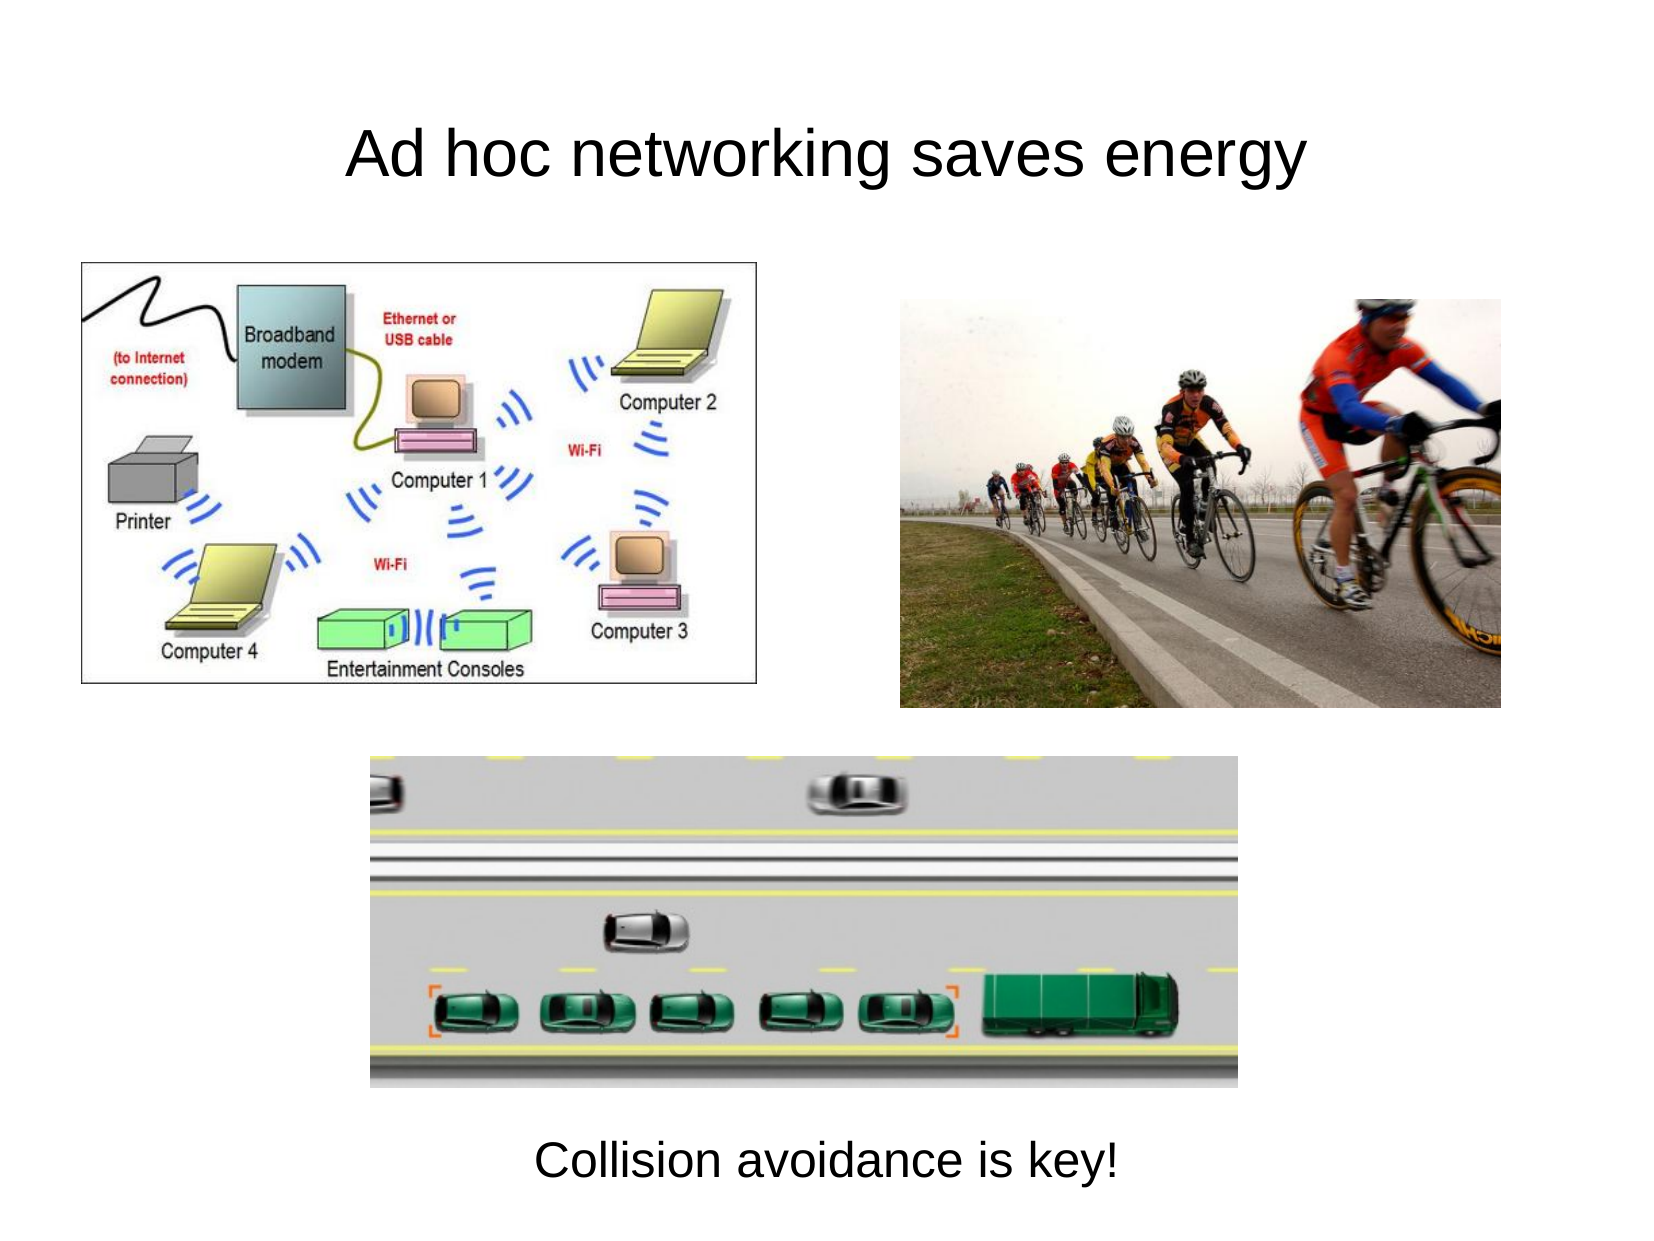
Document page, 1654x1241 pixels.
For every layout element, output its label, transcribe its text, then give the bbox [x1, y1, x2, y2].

picture [900, 299, 1501, 709]
title Ad hoc networking saves energy [82, 49, 1571, 257]
picture [81, 262, 757, 684]
picture [370, 756, 1238, 1088]
text_box Collision avoidance is key! [519, 1125, 1135, 1196]
